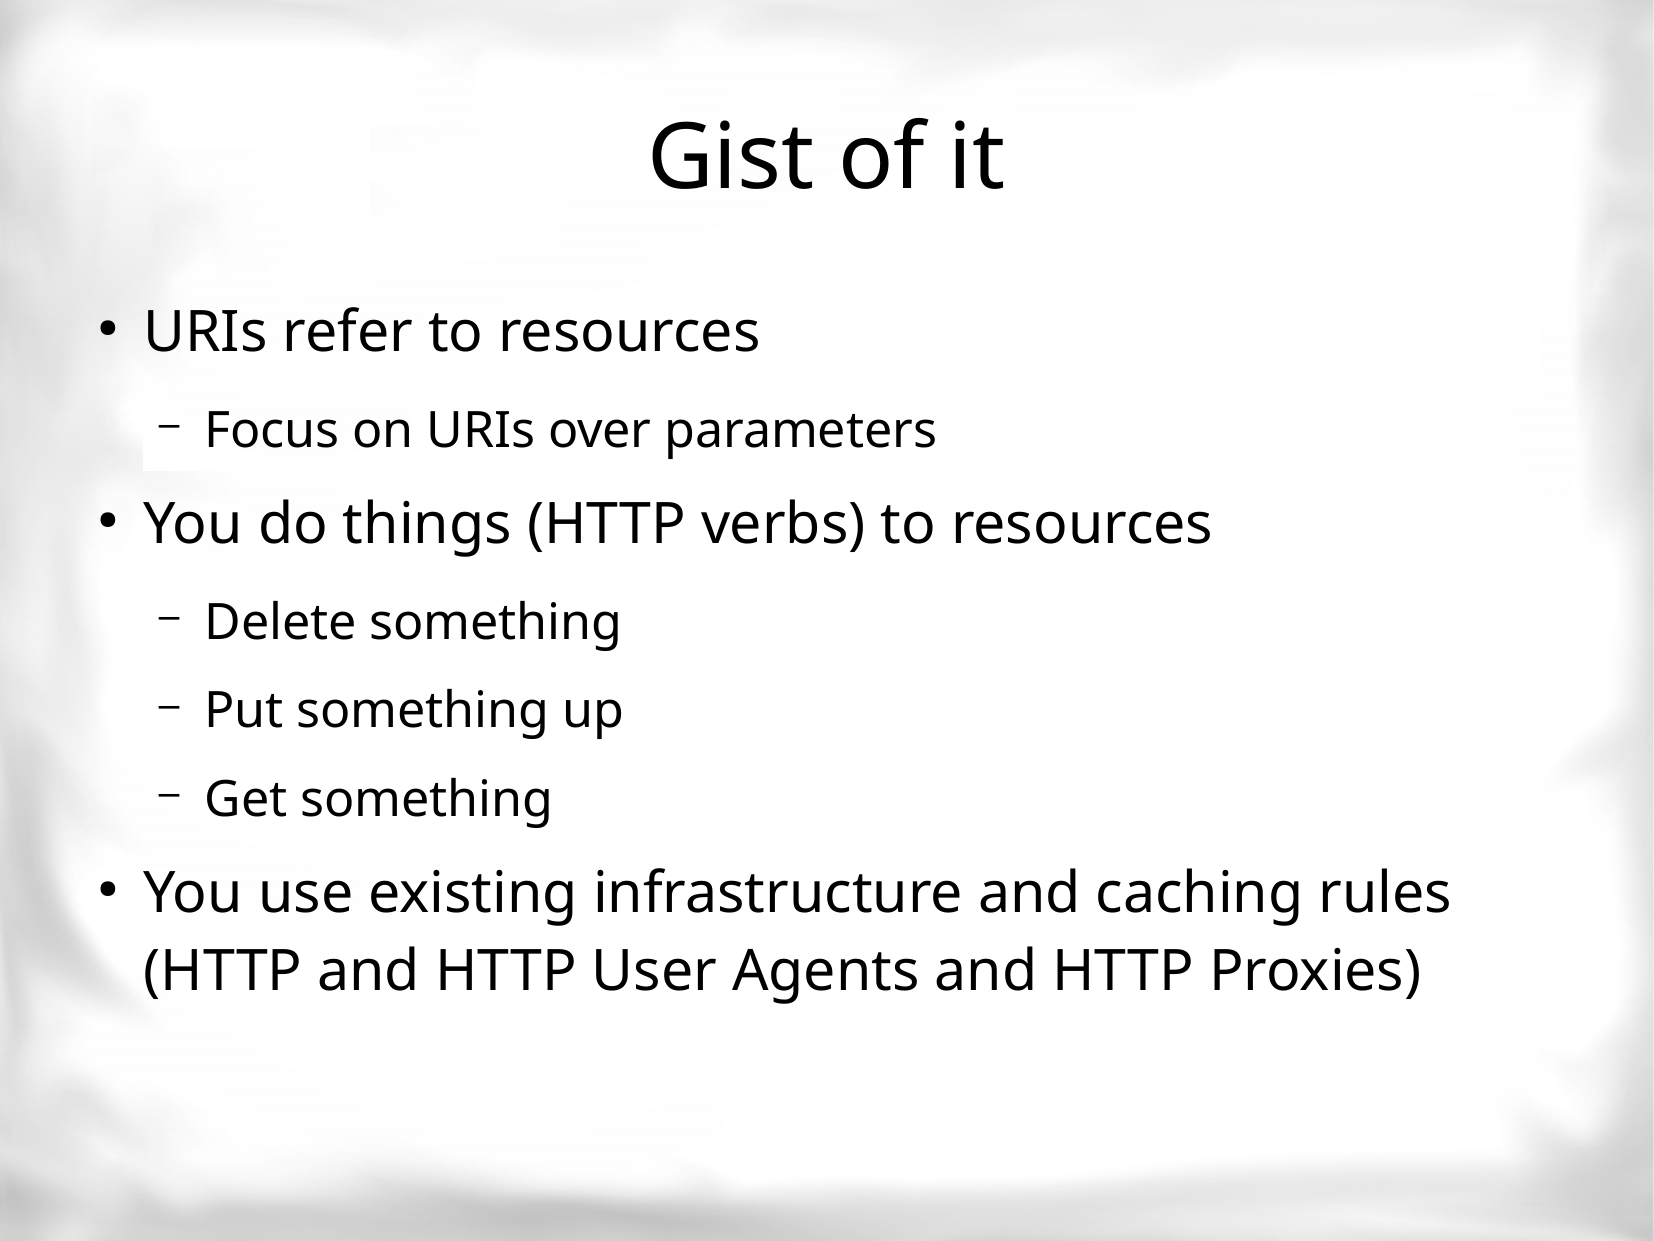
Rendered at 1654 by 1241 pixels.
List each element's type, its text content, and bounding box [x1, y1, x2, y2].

picture [0, 0, 1654, 1241]
list URIs refer to resources Focus on URIs over parameters You do things (HTTP verbs) to resources Delete something Put something up Get something You use existing infrastructure and caching rules (HTTP and HTTP User Agents and HTTP Proxies) [82, 290, 1571, 1010]
title Gist of it [82, 49, 1571, 257]
